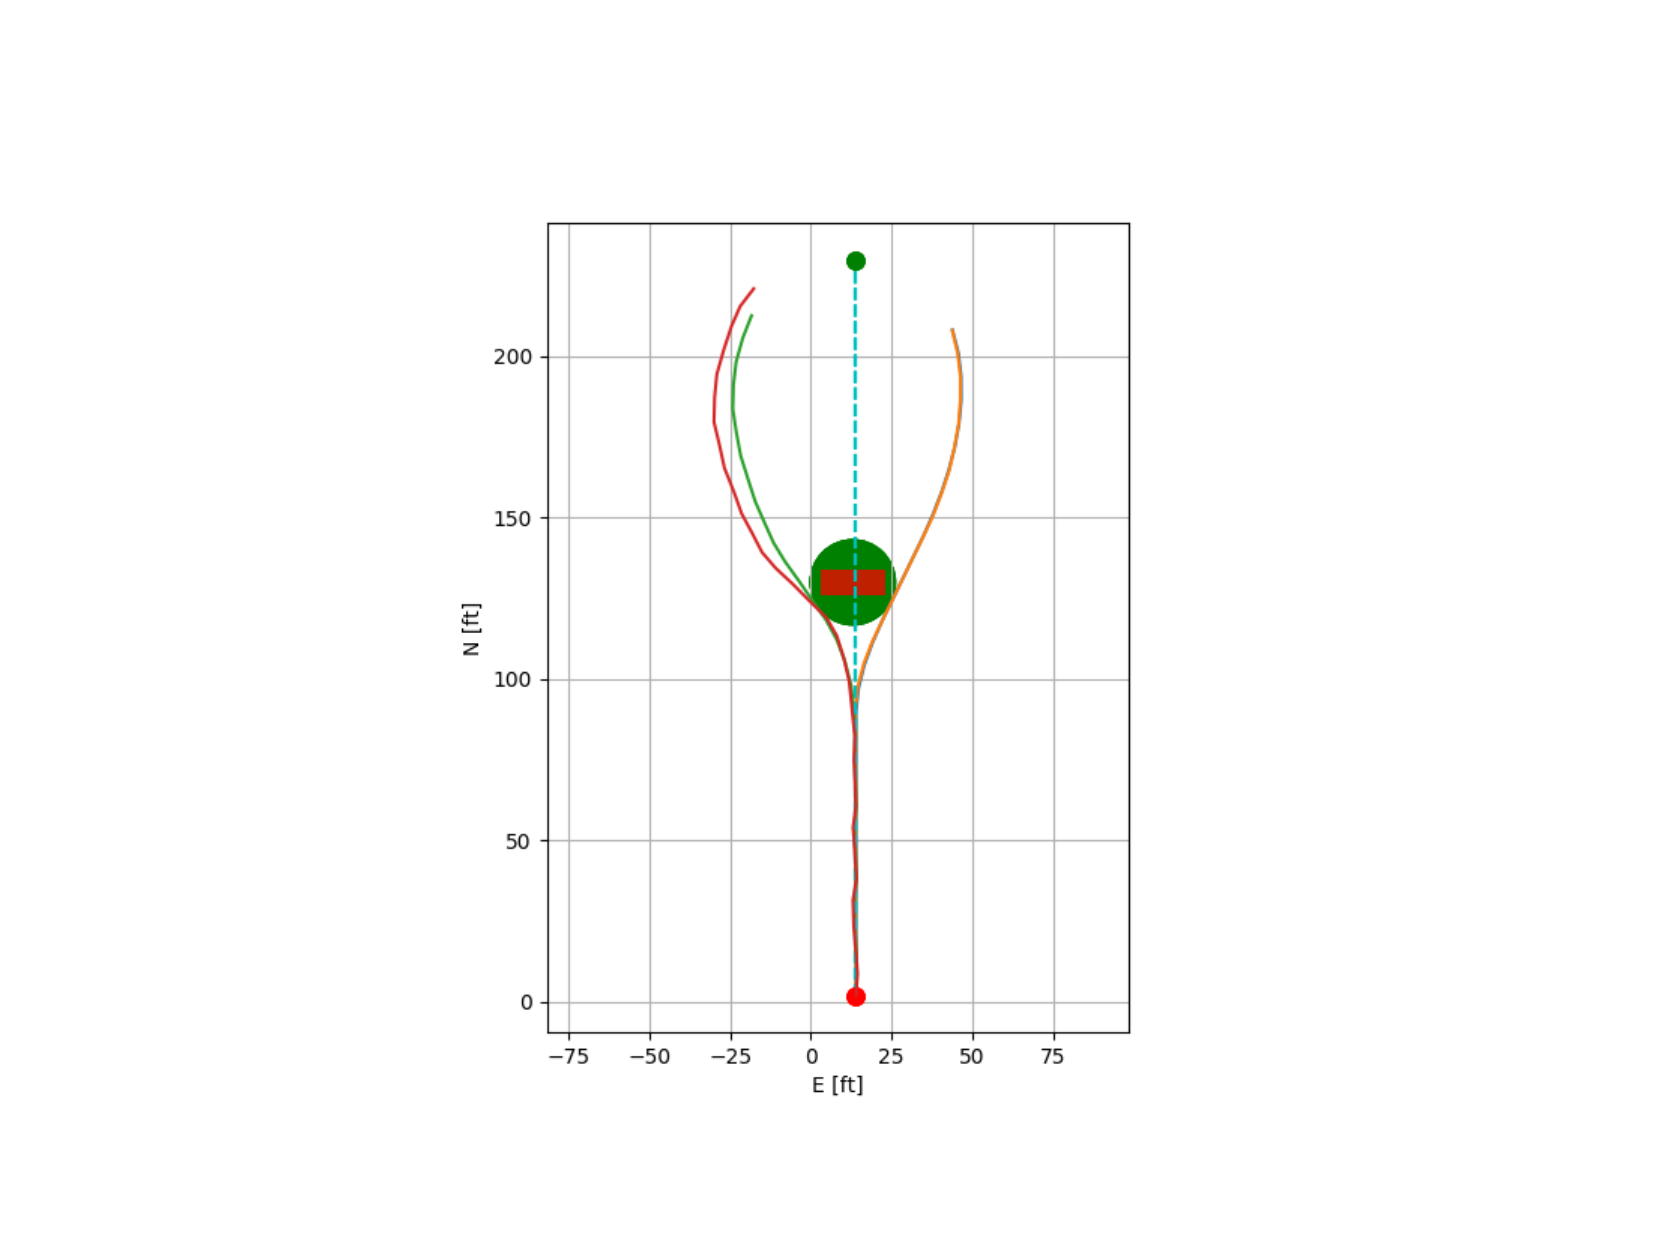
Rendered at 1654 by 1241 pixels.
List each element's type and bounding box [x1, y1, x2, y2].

picture [453, 97, 1204, 1148]
